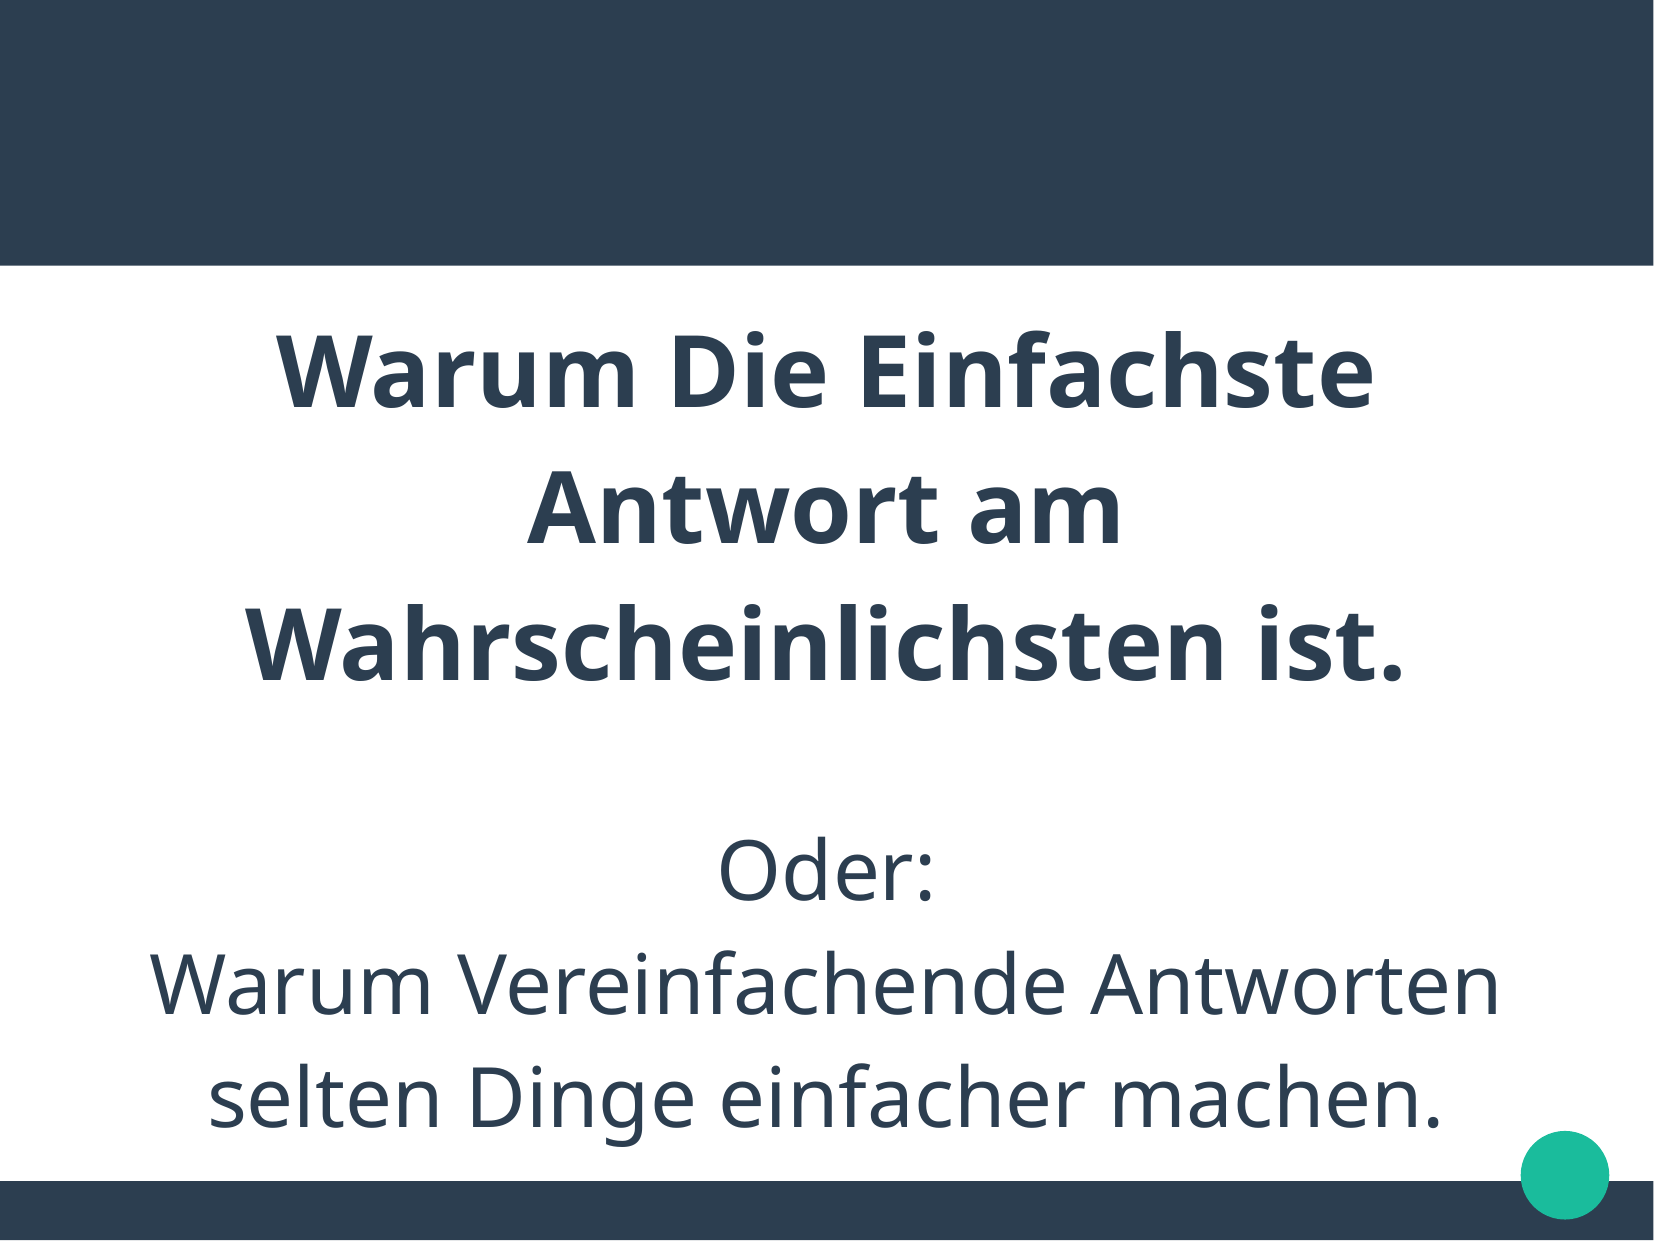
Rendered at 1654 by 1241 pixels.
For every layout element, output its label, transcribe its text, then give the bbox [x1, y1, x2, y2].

subtitle Warum Die Einfachste Antwort am Wahrscheinlichsten ist. Oder: Warum Vereinfachende Antworten selten Dinge einfacher machen. [59, 312, 1595, 1140]
